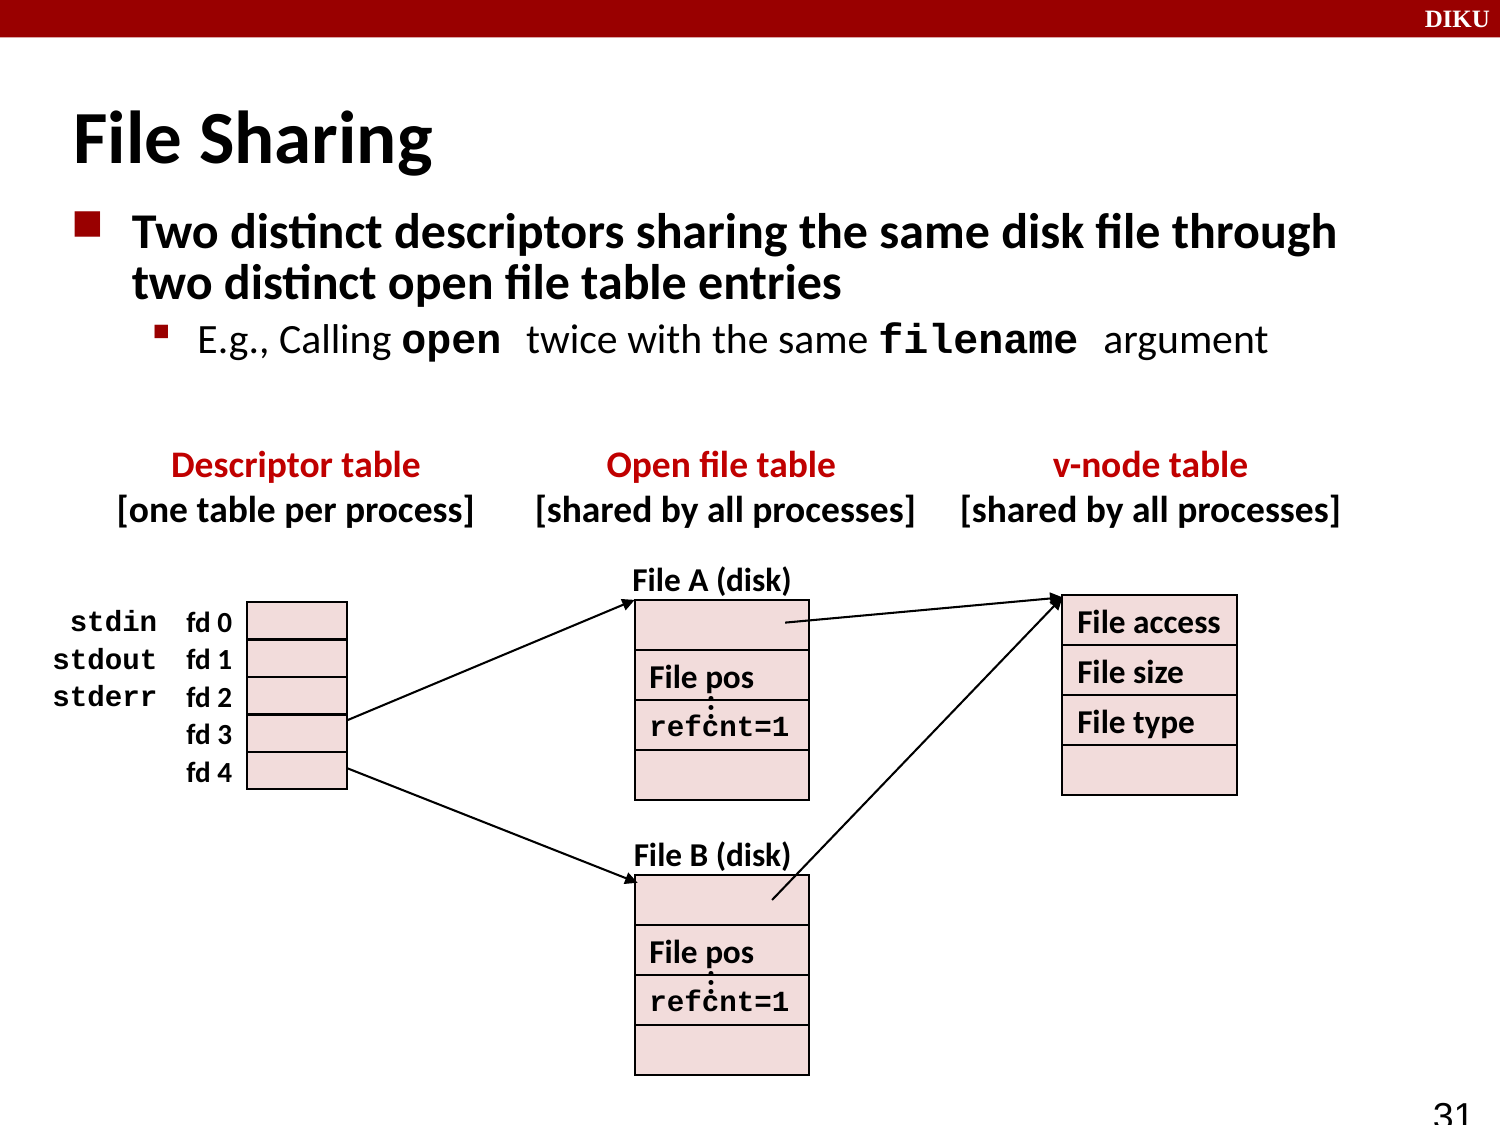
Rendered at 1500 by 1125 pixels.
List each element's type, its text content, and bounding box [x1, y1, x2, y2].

text_box v-node table [shared by all processes] [945, 432, 1357, 538]
text_box [634, 599, 810, 650]
text_box fd 4 [147, 752, 247, 790]
text_box Open file table [shared by all processes] [519, 432, 932, 538]
text_box stderr [37, 683, 173, 721]
text_box fd 2 [173, 677, 247, 714]
text_box refcnt=1 [634, 974, 810, 1024]
text_box File Sharing [58, 71, 1304, 197]
text_box File size [1062, 645, 1238, 695]
text_box File A (disk) [617, 550, 807, 605]
text_box File B (disk) [618, 825, 807, 880]
text_box stdout [37, 632, 173, 683]
text_box fd 3 [147, 714, 247, 752]
text_box fd 0 [173, 602, 247, 639]
text_box [247, 602, 347, 790]
text_box Descriptor table [one table per process] [101, 432, 491, 538]
text_box [634, 874, 810, 925]
text_box ... [634, 749, 810, 800]
text_box ... [1062, 746, 1238, 796]
text_box File pos [634, 650, 810, 699]
text_box refcnt=1 [634, 699, 810, 749]
text_box fd 1 [173, 639, 247, 677]
text_box File pos [634, 925, 810, 974]
text_box File type [1062, 695, 1238, 746]
text_box File access [1062, 595, 1238, 645]
text_box stdin [54, 595, 173, 646]
text_box Two distinct descriptors sharing the same disk file through two distinct open file table entries E.g., Calling open twice with the same filename argument [60, 200, 1424, 388]
text_box ... [634, 1024, 810, 1075]
